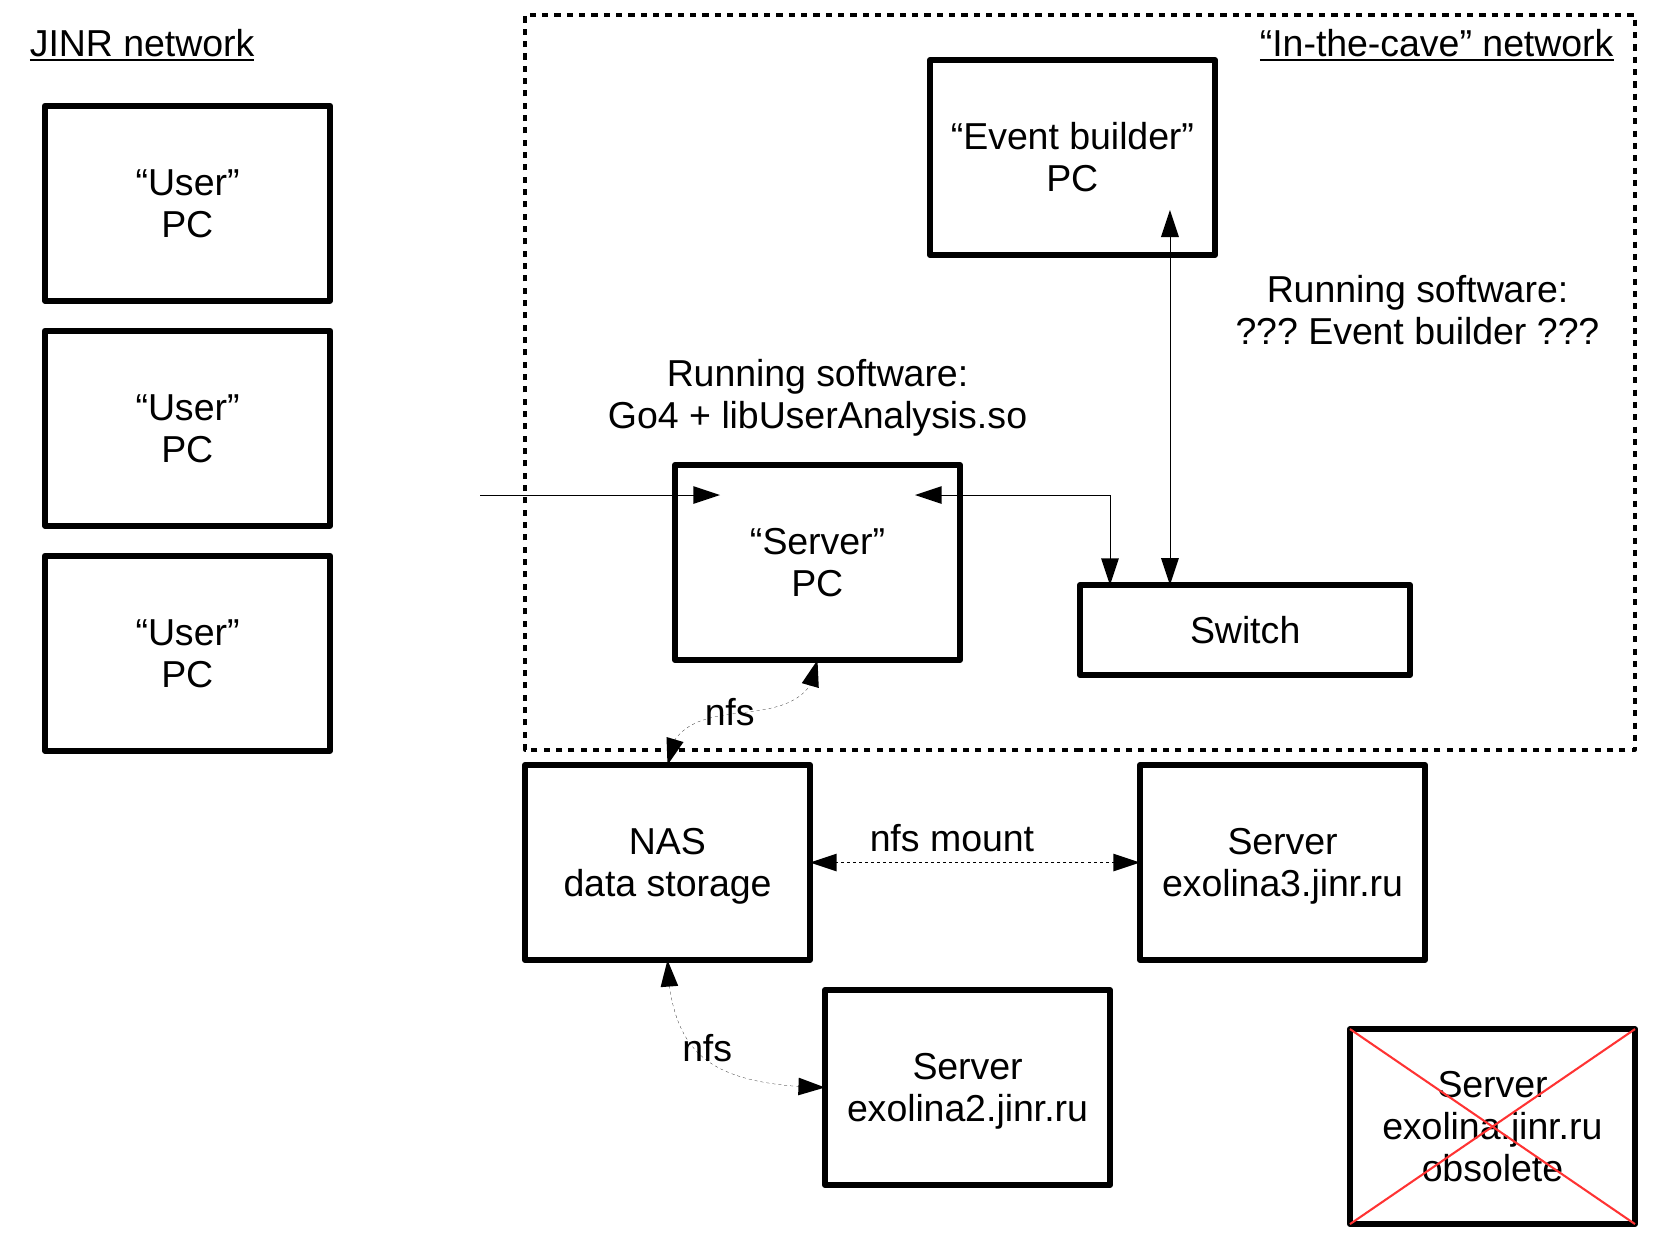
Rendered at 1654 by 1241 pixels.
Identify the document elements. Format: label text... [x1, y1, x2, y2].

text_box Server exolina.jinr.ru obsolete [1352, 1132, 1633, 1225]
text_box Server exolina3.jinr.ru [1140, 765, 1426, 961]
text_box Server exolina2.jinr.ru [825, 990, 1111, 1186]
text_box “User” PC [45, 105, 331, 301]
text_box Server exolina.jinr.ru obsolete [1354, 1029, 1631, 1122]
text_box Running software: ??? Event builder ??? [1185, 261, 1651, 361]
text_box Server exolina.jinr.ru obsolete [1497, 1031, 1636, 1222]
text_box “In-the-cave” network [1245, 15, 1636, 76]
text_box nfs [690, 684, 770, 741]
text_box nfs mount [855, 810, 1050, 867]
text_box “Event builder” PC [930, 60, 1216, 256]
text_box nfs [667, 1020, 748, 1077]
text_box Server exolina.jinr.ru obsolete [1350, 1032, 1489, 1222]
text_box Switch [1080, 585, 1411, 676]
text_box JINR network [15, 15, 406, 76]
text_box Running software: Go4 + libUserAnalysis.so [585, 345, 1051, 444]
text_box NAS data storage [525, 765, 811, 961]
text_box “Server” PC [675, 465, 961, 661]
text_box “User” PC [45, 330, 331, 526]
text_box “User” PC [45, 555, 331, 751]
